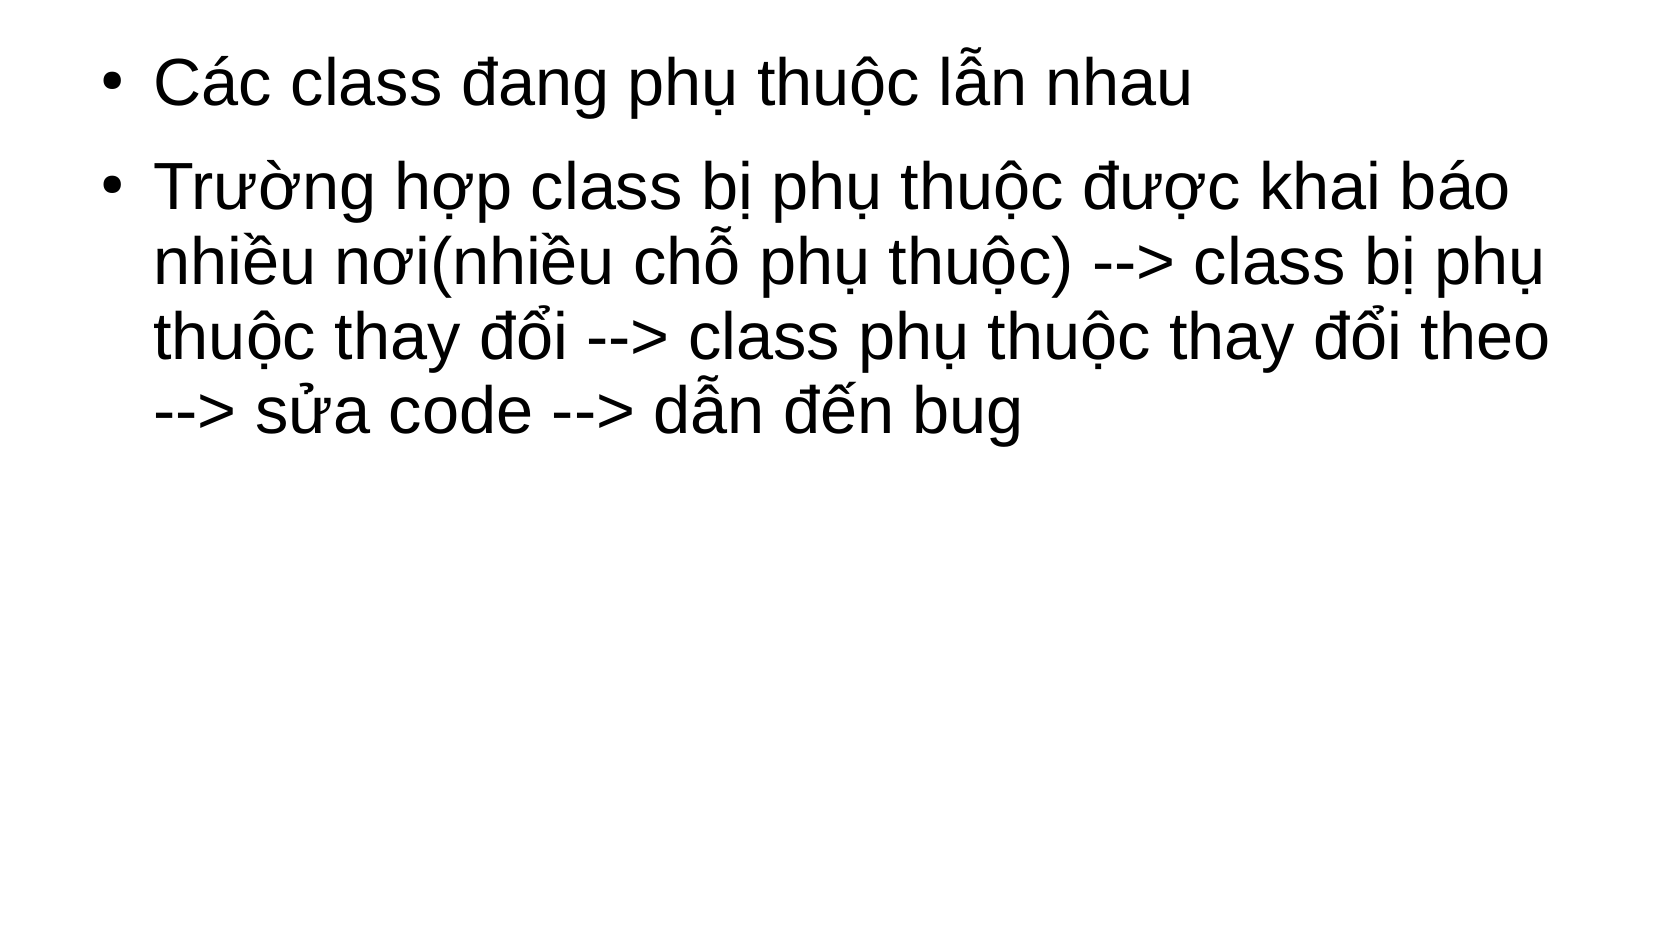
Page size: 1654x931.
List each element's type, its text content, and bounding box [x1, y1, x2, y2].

list Các class đang phụ thuộc lẫn nhau Trường hợp class bị phụ thuộc được khai báo nhiều nơi(nhiều chỗ phụ thuộc) --> class bị phụ thuộc thay đổi --> class phụ thuộc thay đổi theo --> sửa code --> dẫn đến bug [82, 45, 1571, 758]
